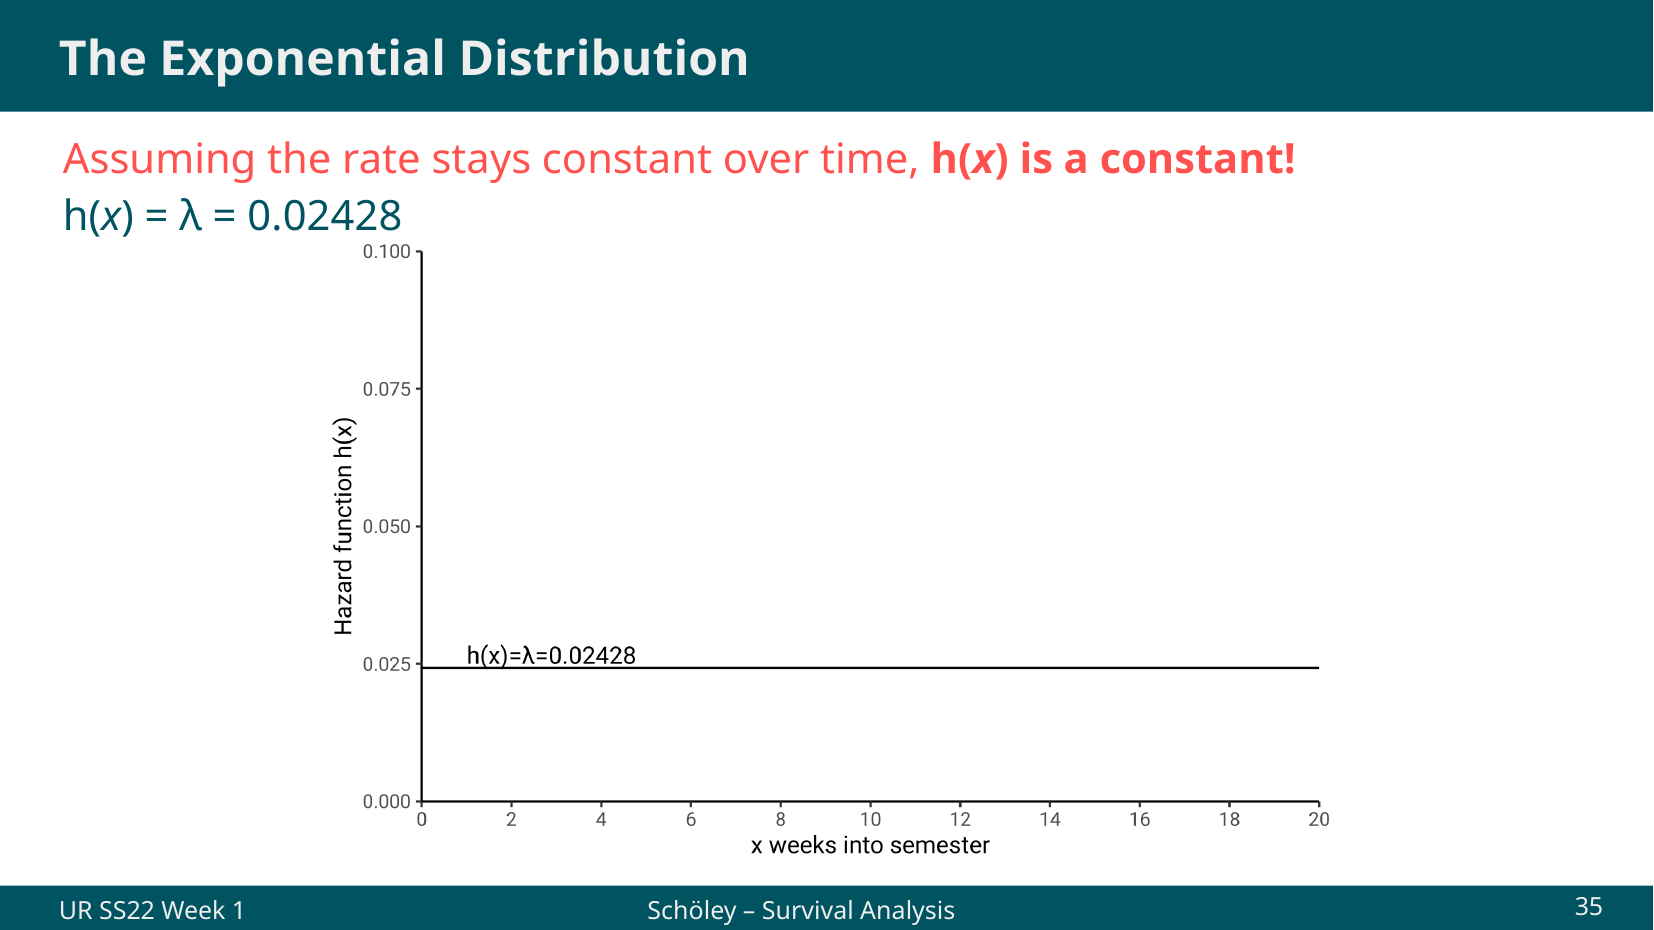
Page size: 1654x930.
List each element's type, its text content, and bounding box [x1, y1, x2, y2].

text_box Assuming the rate stays constant over time, h(x) is a constant! h(x) = λ = 0.02428 [48, 120, 1236, 381]
picture [322, 239, 1331, 871]
title The Exponential Distribution [58, 0, 1594, 117]
